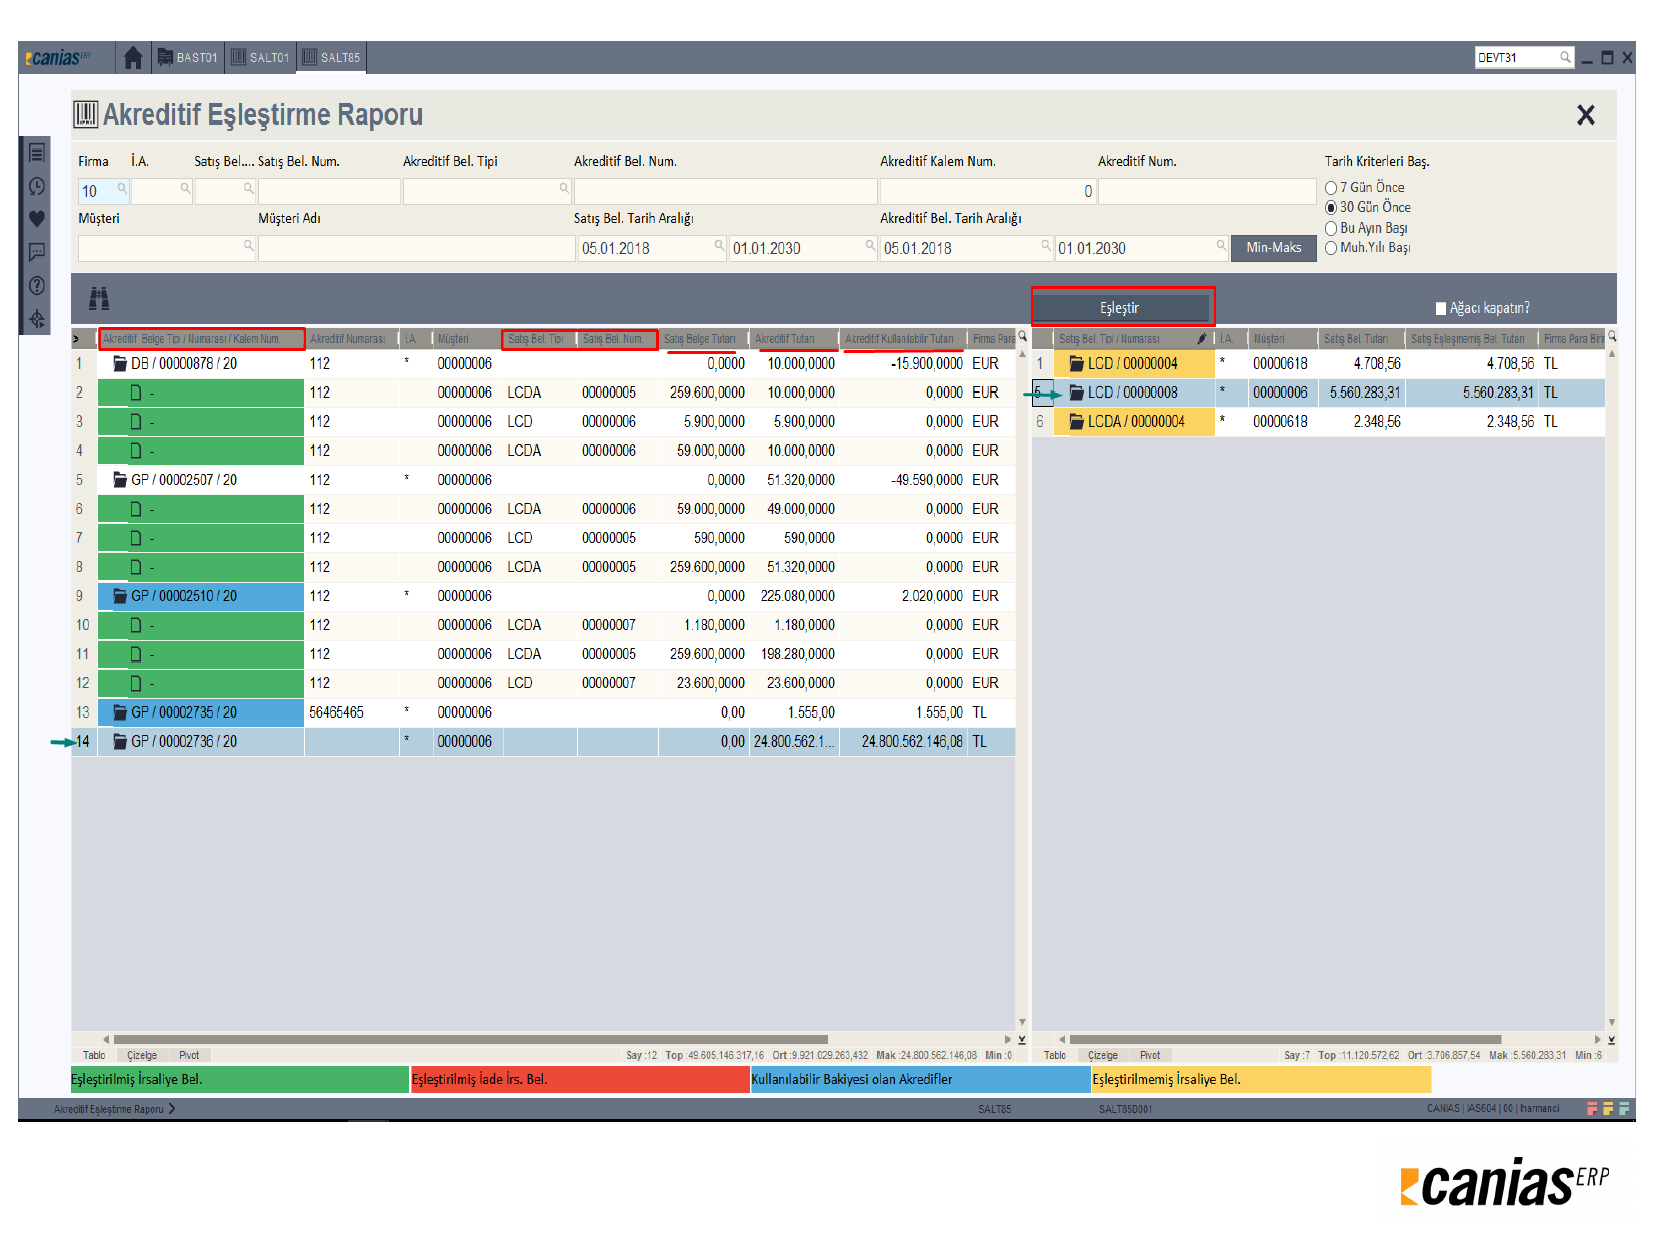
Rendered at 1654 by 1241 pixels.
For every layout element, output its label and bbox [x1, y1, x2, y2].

picture [18, 41, 1636, 1123]
picture [1375, 1139, 1635, 1223]
